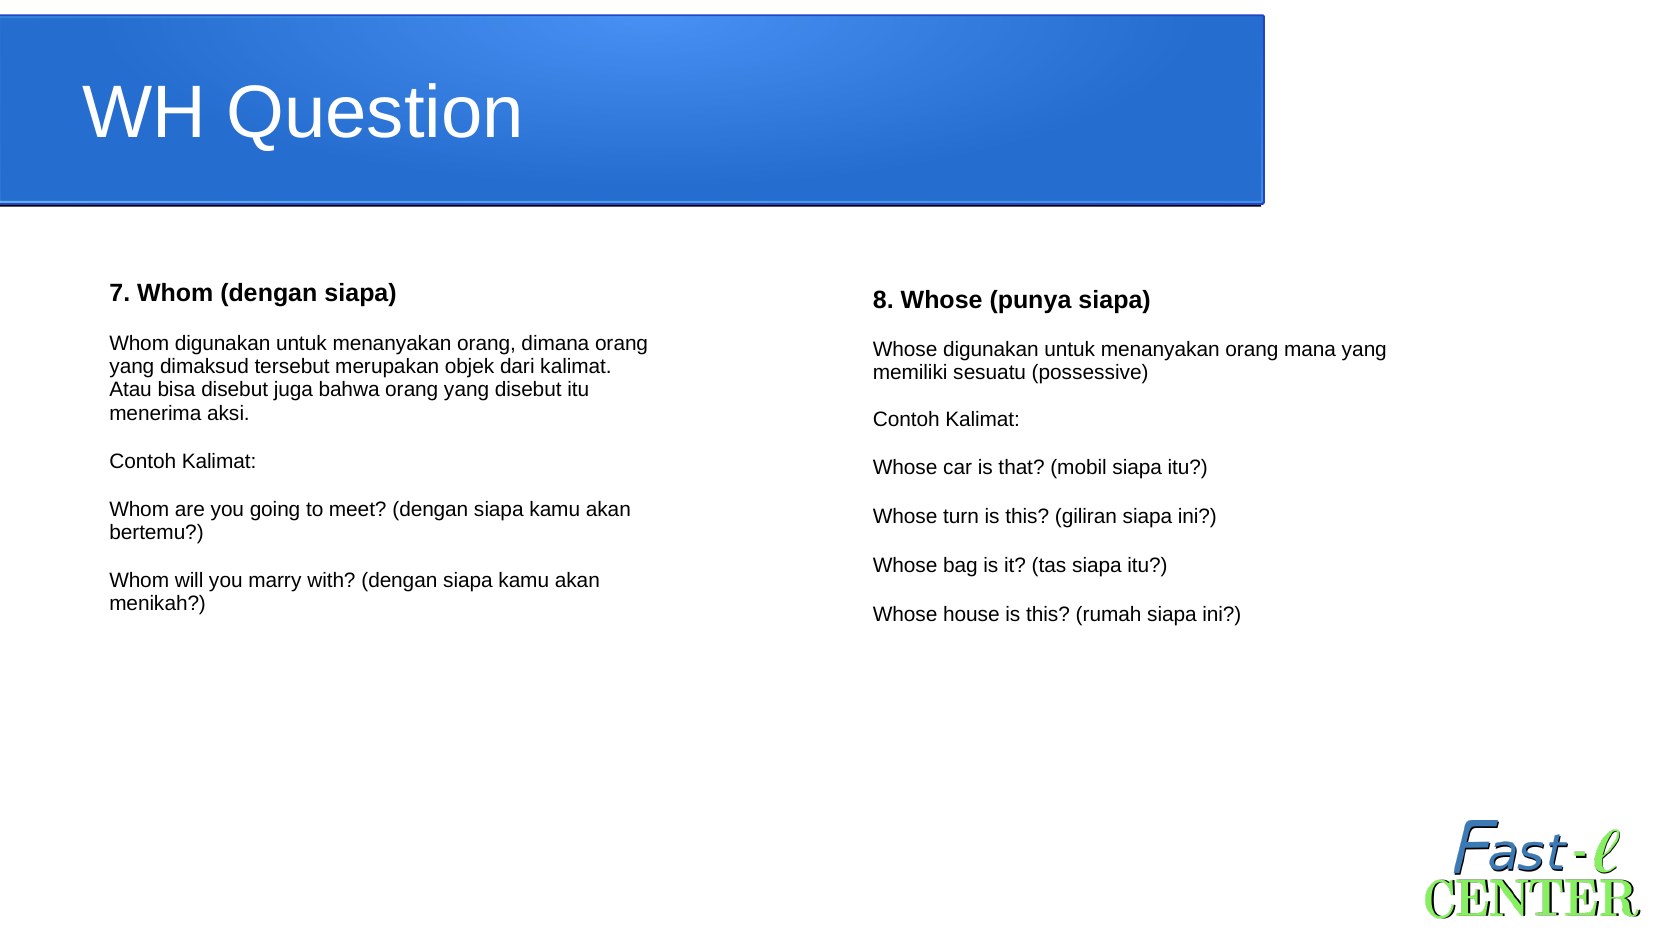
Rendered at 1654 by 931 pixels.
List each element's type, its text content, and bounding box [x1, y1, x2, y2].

text_box 7. Whom (dengan siapa) Whom digunakan untuk menanyakan orang, dimana orang yang dimaksud tersebut merupakan objek dari kalimat. Atau bisa disebut juga bahwa orang yang disebut itu menerima aksi. Contoh Kalimat: Whom are you going to meet? (dengan siapa kamu akan bertemu?) Whom will you marry with? (dengan siapa kamu akan menikah?) [94, 271, 673, 718]
title WH Question [82, 35, 1235, 189]
text_box 8. Whose (punya siapa) Whose digunakan untuk menanyakan orang mana yang memiliki sesuatu (possessive) Contoh Kalimat: Whose car is that? (mobil siapa itu?) Whose turn is this? (giliran siapa ini?) Whose bag is it? (tas siapa itu?) Whose house is this? (rumah siapa ini?) [858, 255, 1429, 678]
picture [1425, 820, 1641, 921]
